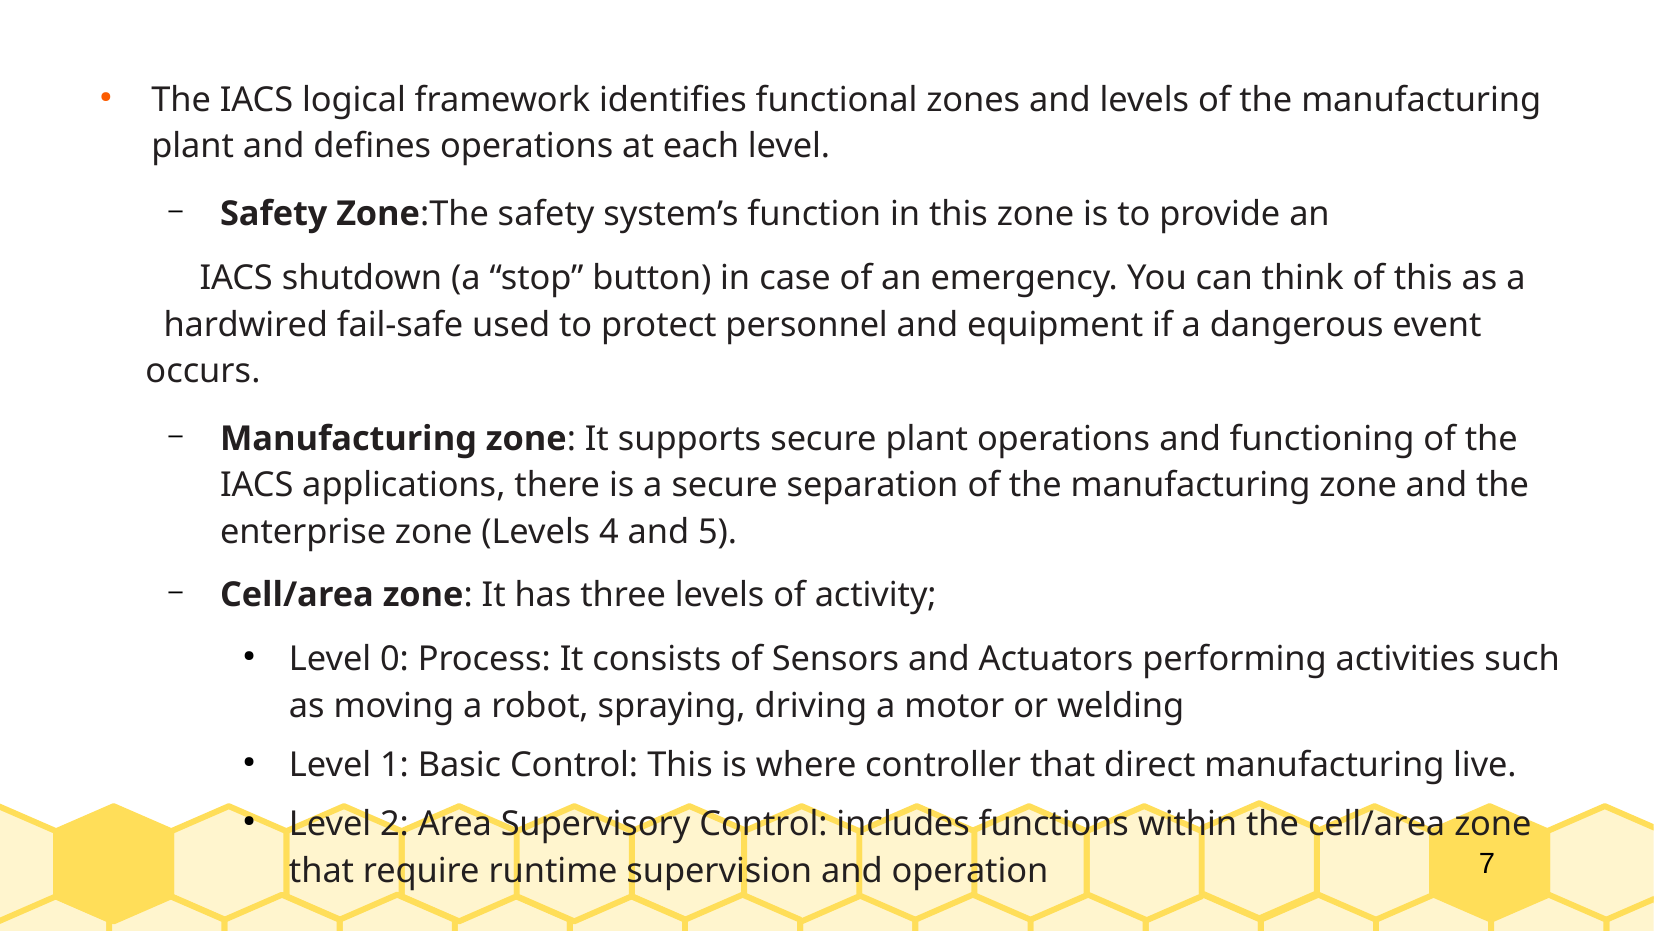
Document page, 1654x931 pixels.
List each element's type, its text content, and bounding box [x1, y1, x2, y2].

list The IACS logical framework identifies functional zones and levels of the manufacturing plant and defines operations at each level. Safety Zone:The safety system’s function in this zone is to provide an IACS shutdown (a “stop” button) in case of an emergency. You can think of this as a hardwired fail-safe used to protect personnel and equipment if a dangerous event occurs. Manufacturing zone: It supports secure plant operations and functioning of the IACS applications, there is a secure separation of the manufacturing zone and the enterprise zone (Levels 4 and 5). Cell/area zone: It has three levels of activity; Level 0: Process: It consists of Sensors and Actuators performing activities such as moving a robot, spraying, driving a motor or welding Level 1: Basic Control: This is where controller that direct manufacturing live. Level 2: Area Supervisory Control: includes functions within the cell/area zone that require runtime supervision and operation [82, 75, 1571, 901]
